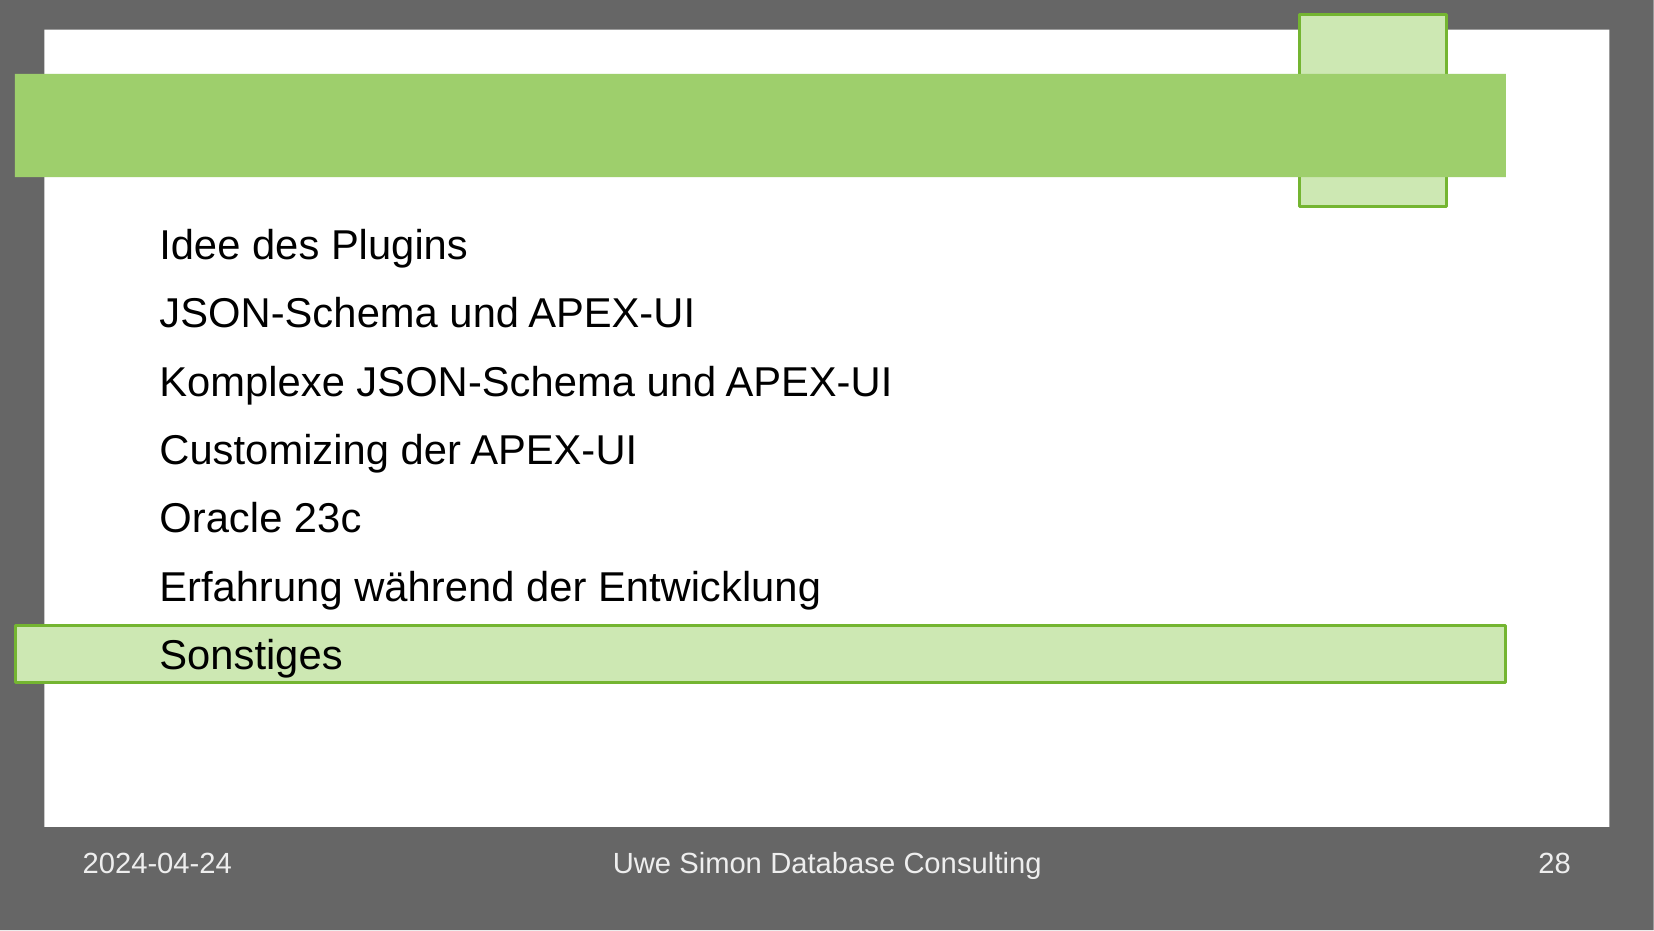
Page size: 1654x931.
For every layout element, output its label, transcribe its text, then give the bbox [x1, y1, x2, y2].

list Idee des Plugins JSON-Schema und APEX-UI Komplexe JSON-Schema und APEX-UI Customizing der APEX-UI Oracle 23c Erfahrung während der Entwicklung Sonstiges [88, 221, 1565, 813]
text_box [15, 625, 88, 683]
